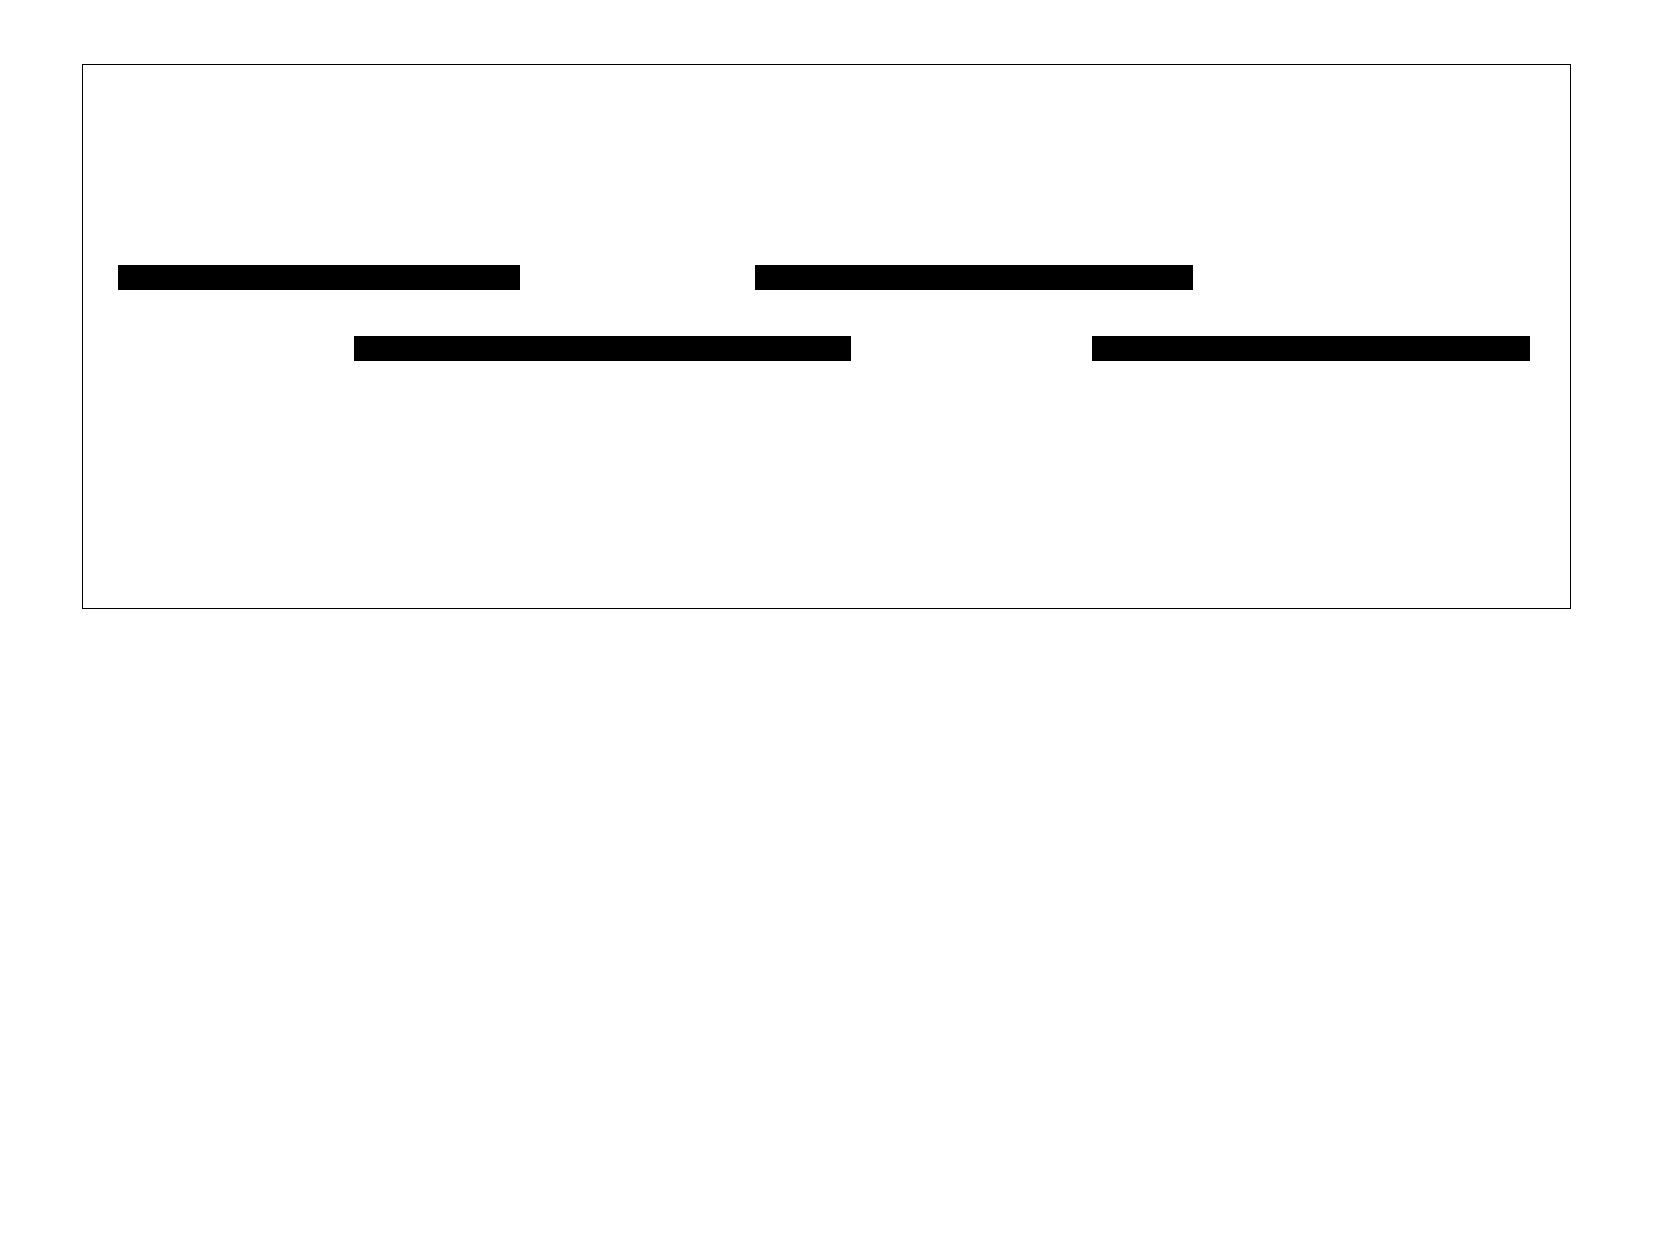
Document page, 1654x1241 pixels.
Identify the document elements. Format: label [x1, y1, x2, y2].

text_box [1092, 336, 1530, 361]
text_box [354, 336, 851, 361]
text_box [118, 265, 520, 290]
text_box [755, 265, 1193, 290]
